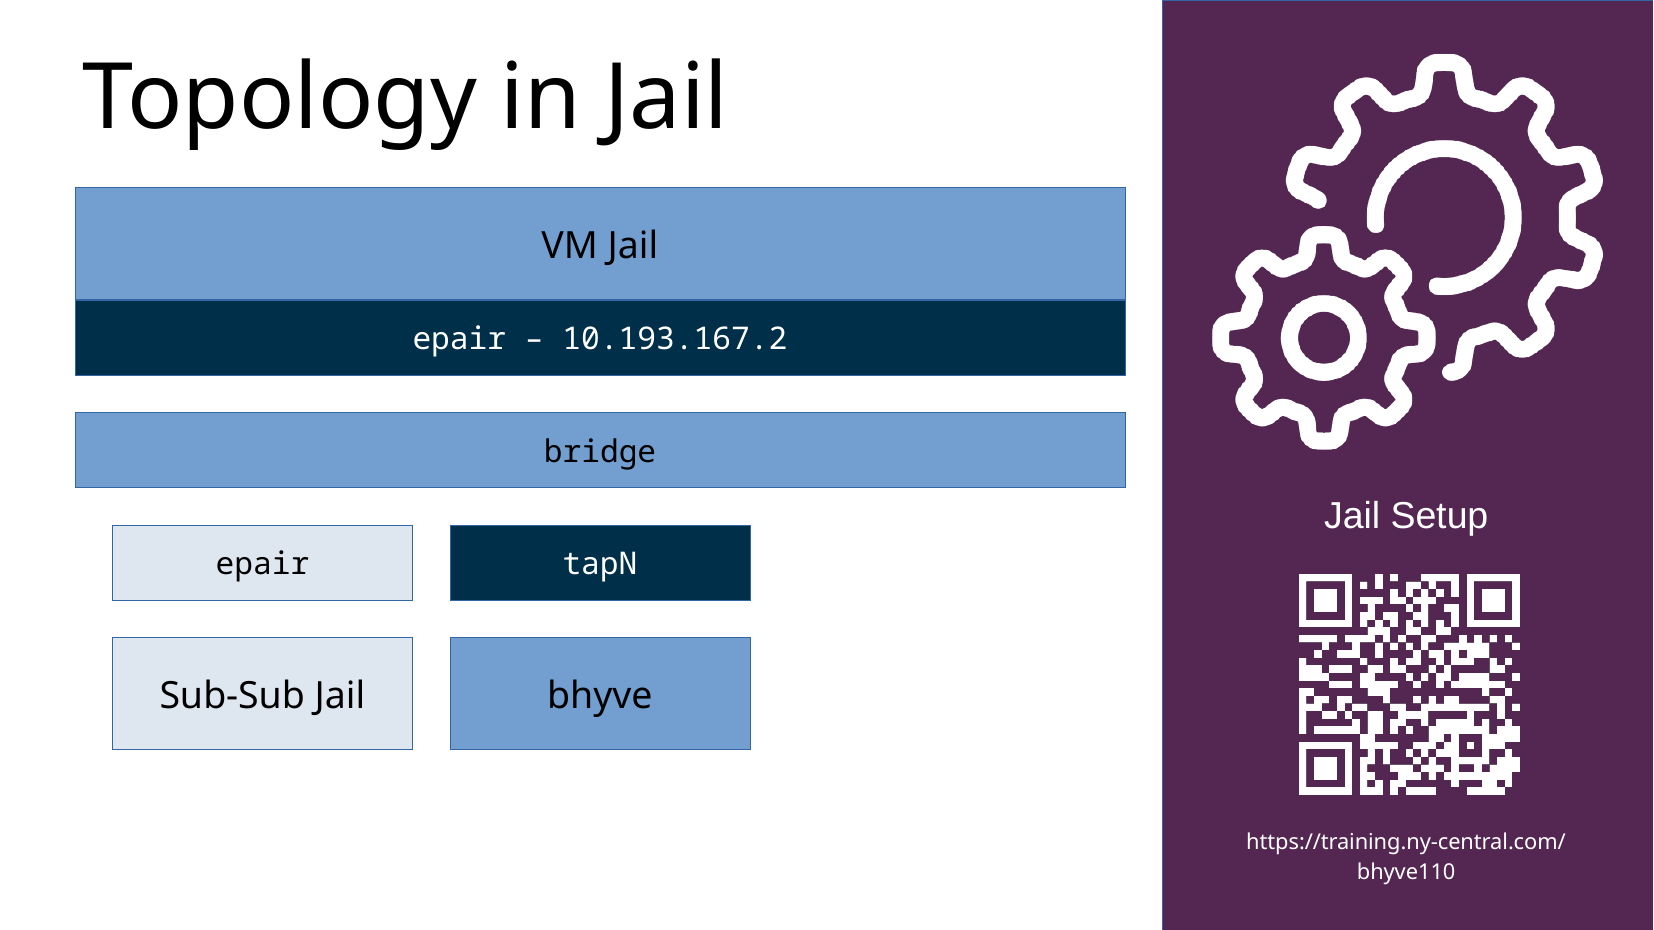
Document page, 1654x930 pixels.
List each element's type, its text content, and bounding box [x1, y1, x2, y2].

title Topology in Jail [82, 37, 1571, 150]
text_box tapN [450, 525, 751, 601]
picture [1200, 45, 1613, 458]
text_box VM Jail [75, 187, 1126, 300]
text_box [1162, 0, 1653, 930]
picture [1268, 543, 1550, 826]
text_box Sub-Sub Jail [112, 637, 413, 750]
text_box epair – 10.193.167.2 [75, 300, 1126, 376]
text_box https://training.ny-central.com/bhyve110 [1200, 819, 1613, 930]
text_box bridge [75, 412, 1126, 488]
text_box epair [112, 525, 413, 601]
text_box bhyve [450, 637, 751, 750]
text_box Jail Setup [1200, 487, 1613, 638]
